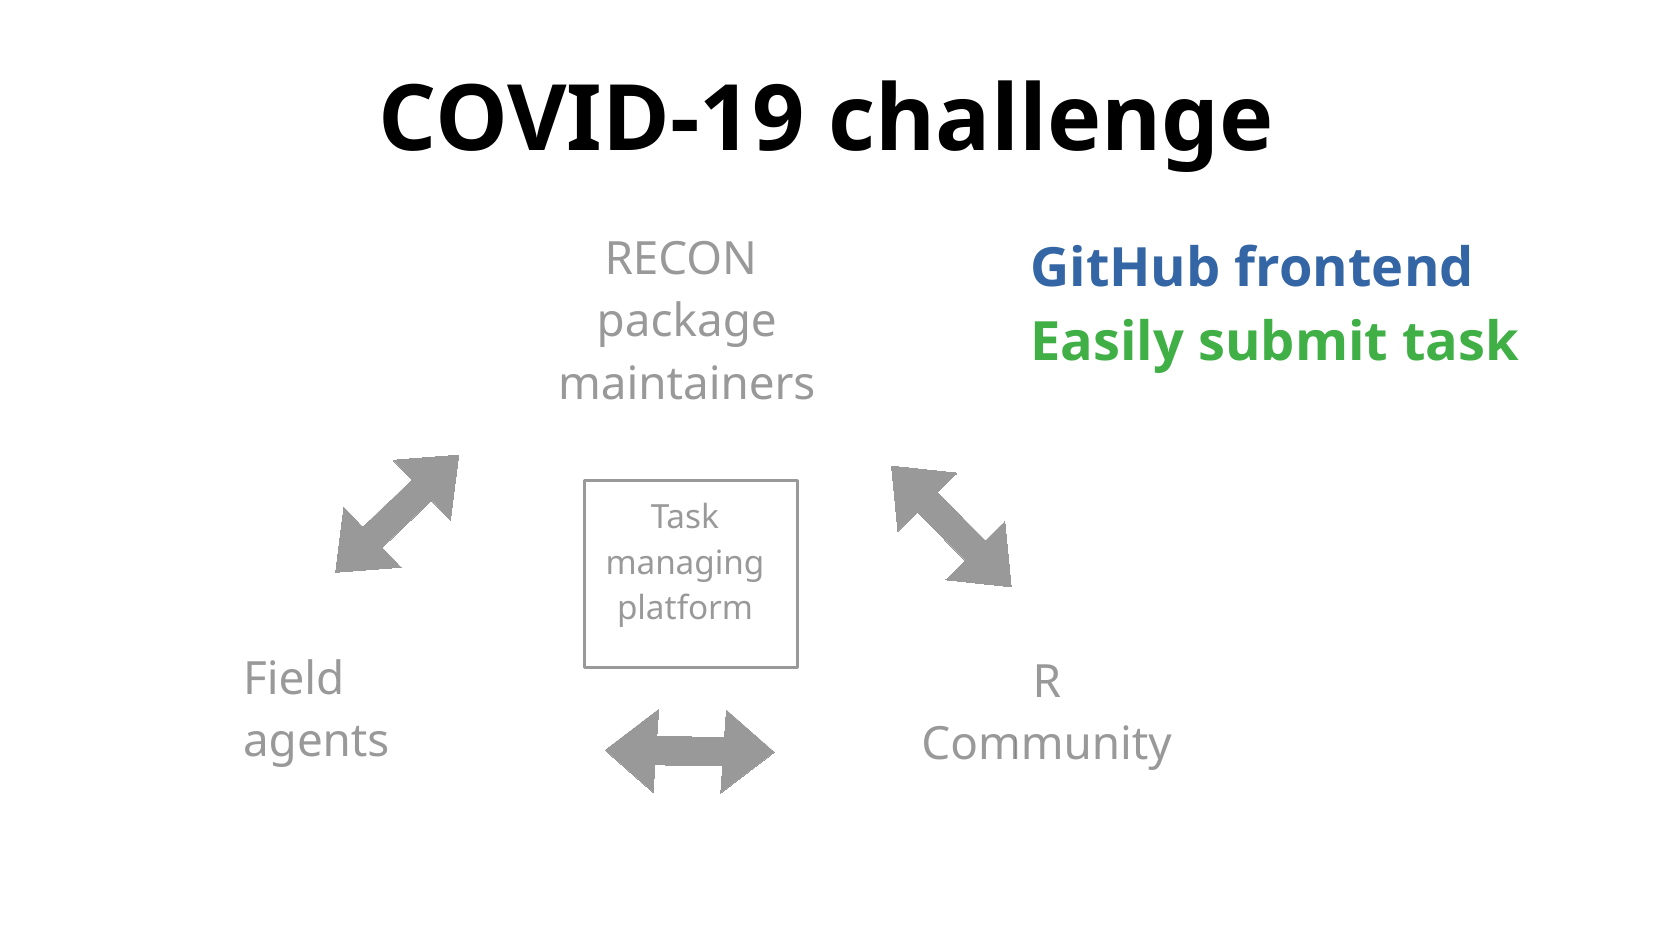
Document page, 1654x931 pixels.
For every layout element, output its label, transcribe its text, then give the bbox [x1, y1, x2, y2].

title COVID-19 challenge [82, 37, 1571, 193]
text_box GitHub frontend Easily submit task [1016, 221, 1654, 650]
text_box [106, 165, 1241, 851]
